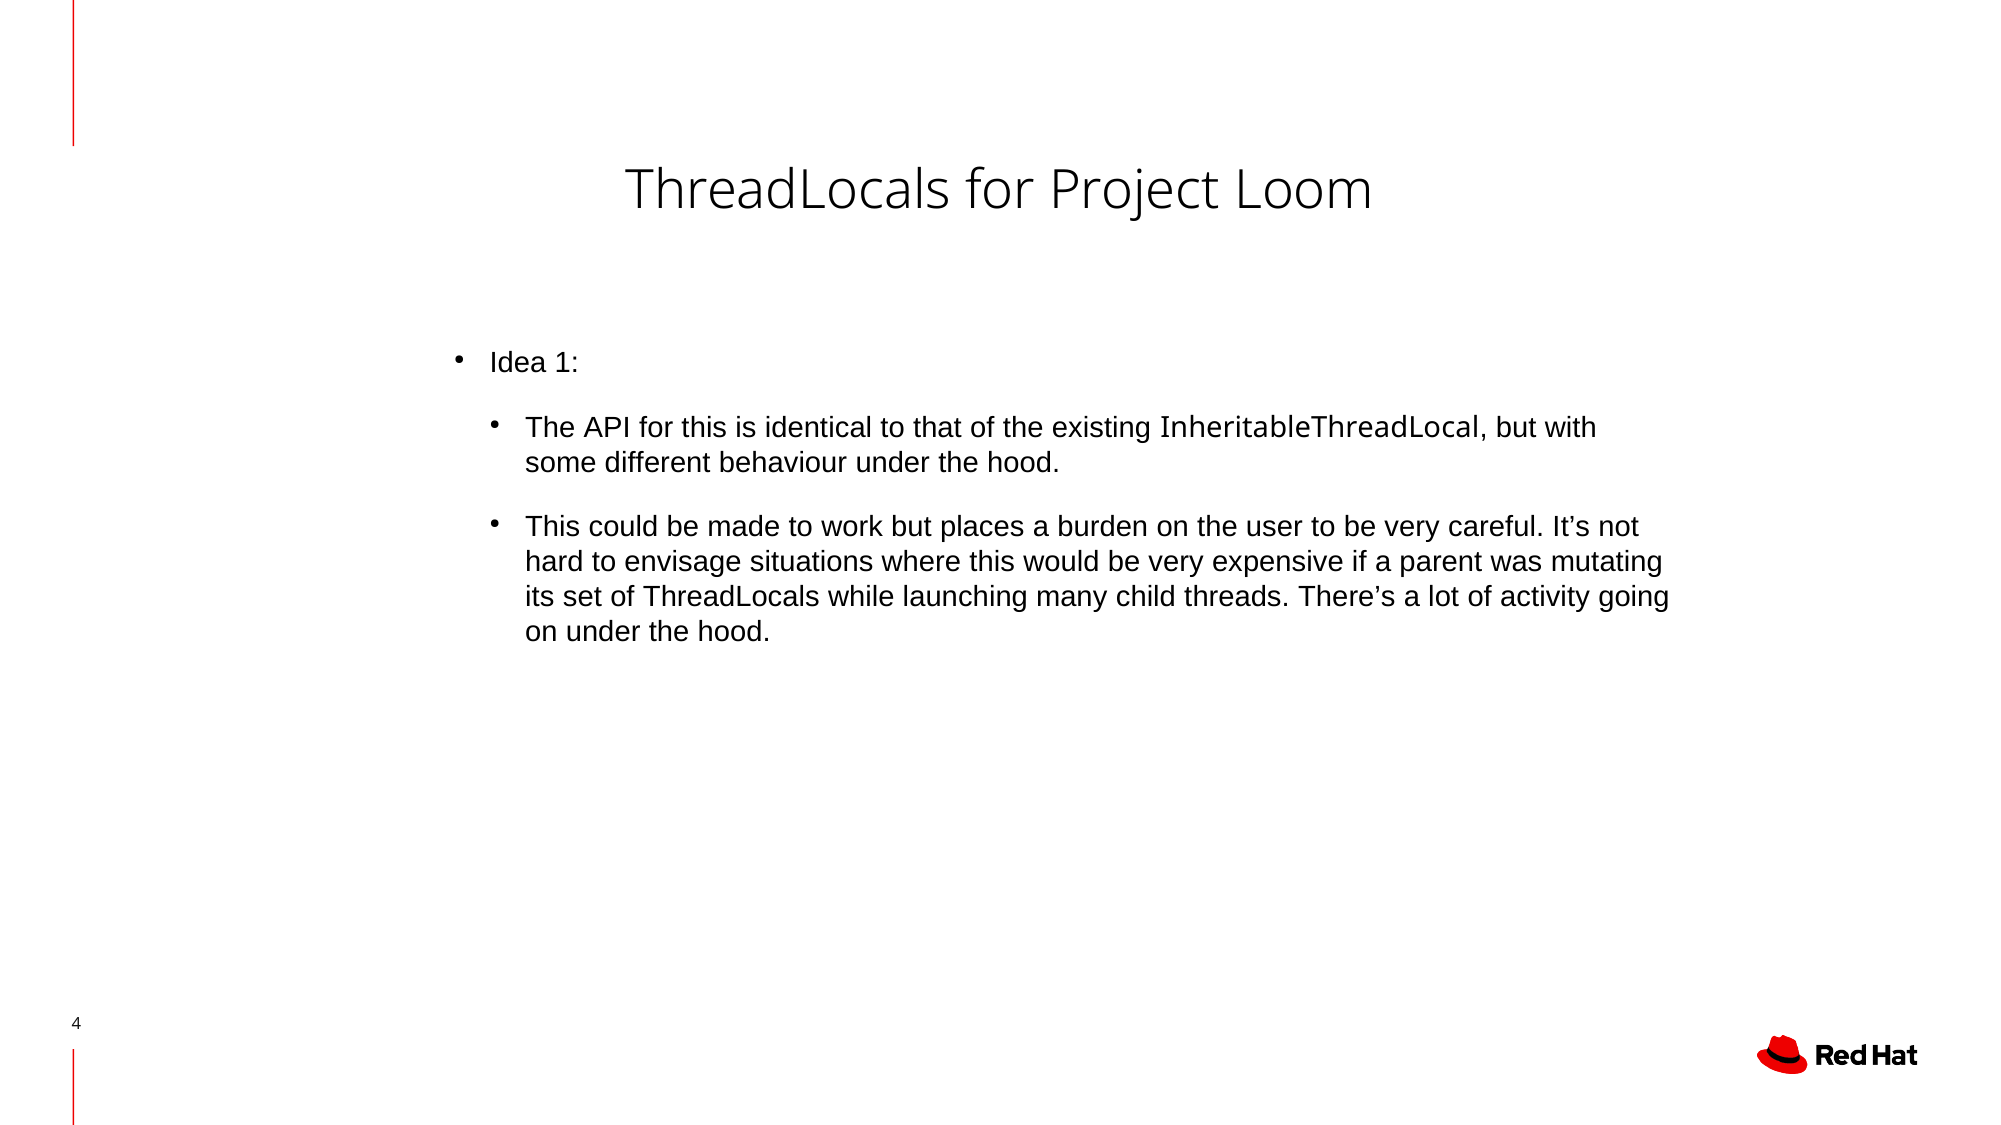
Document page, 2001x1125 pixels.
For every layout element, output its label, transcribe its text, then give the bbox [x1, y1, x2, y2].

picture [1757, 1035, 1918, 1074]
title ThreadLocals for Project Loom [288, 154, 1714, 314]
text_box Idea 1: The API for this is identical to that of the existing InheritableThreadLocal, but with some different behaviour under the hood. This could be made to work but places a burden on the user to be very careful. It’s not hard to envisage situations where this would be very expensive if a parent was mutating its set of ThreadLocals while launching many child threads. There’s a lot of activity going on under the hood. [439, 336, 1726, 1125]
